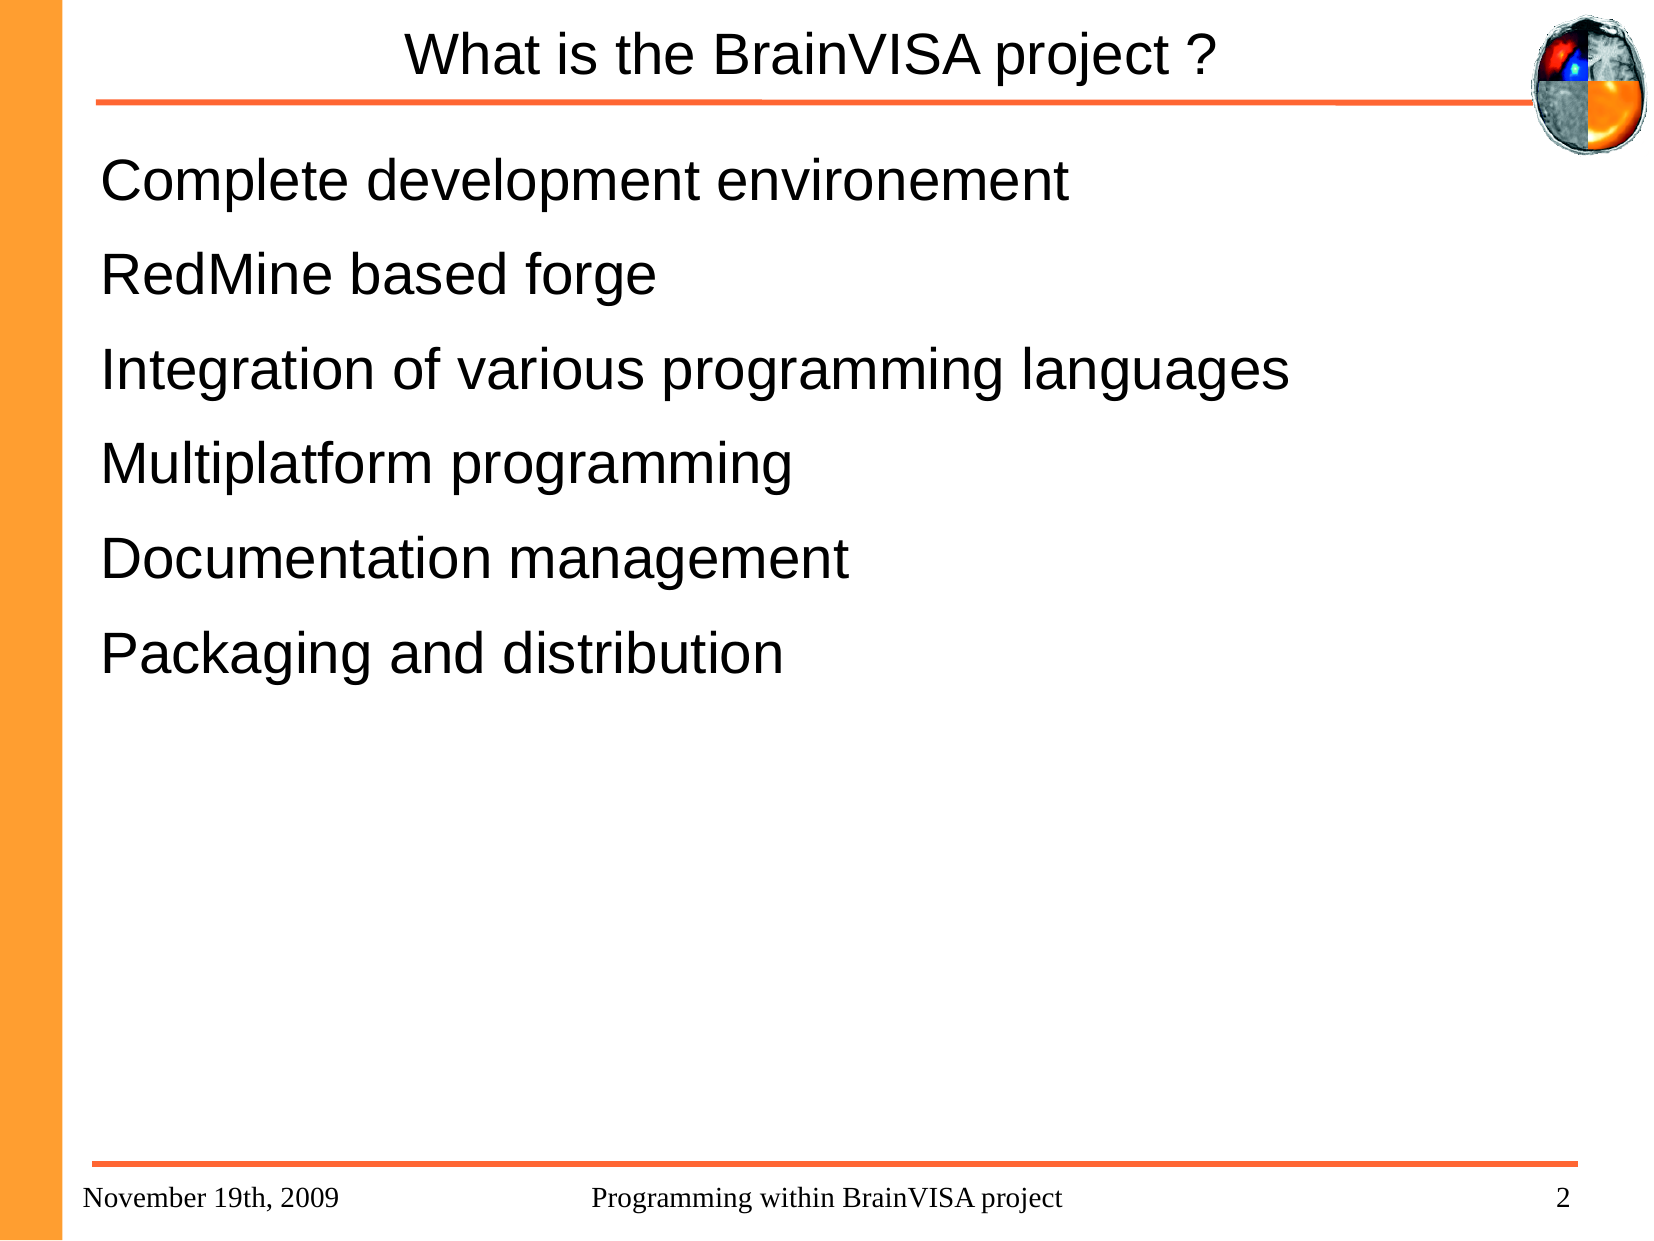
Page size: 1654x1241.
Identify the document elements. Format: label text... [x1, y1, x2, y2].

list Complete development environement RedMine based forge Integration of various programming languages Multiplatform programming Documentation management Packaging and distribution [82, 147, 1571, 967]
picture [1530, 14, 1649, 157]
title What is the BrainVISA project ? [88, 19, 1536, 89]
